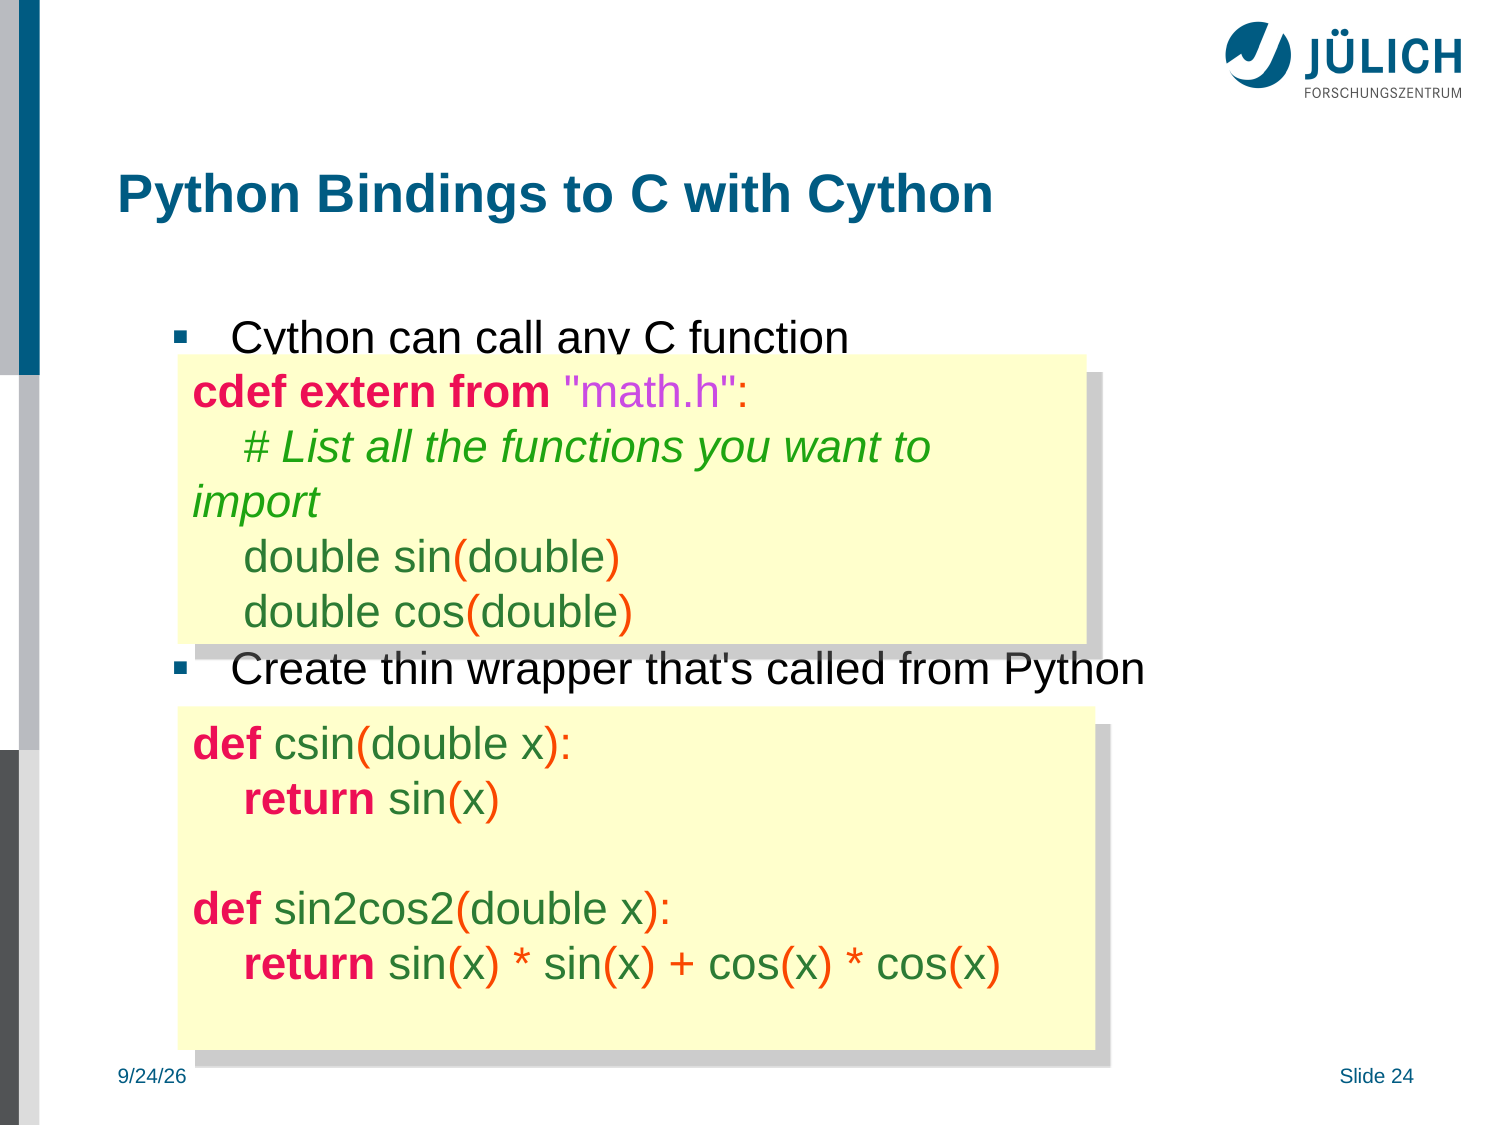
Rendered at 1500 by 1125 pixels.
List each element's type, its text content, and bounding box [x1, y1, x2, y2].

text_box cdef extern from "math.h": # List all the functions you want to import double sin(double) double cos(double) [177, 354, 1087, 644]
text_box def csin(double x): return sin(x) def sin2cos2(double x): return sin(x) * sin(x) + cos(x) * cos(x) [177, 706, 1096, 1050]
title Python Bindings to C with Cython [117, 99, 1393, 288]
picture [1224, 20, 1461, 98]
list Cython can call any C function Create thin wrapper that's called from Python [117, 312, 1393, 988]
